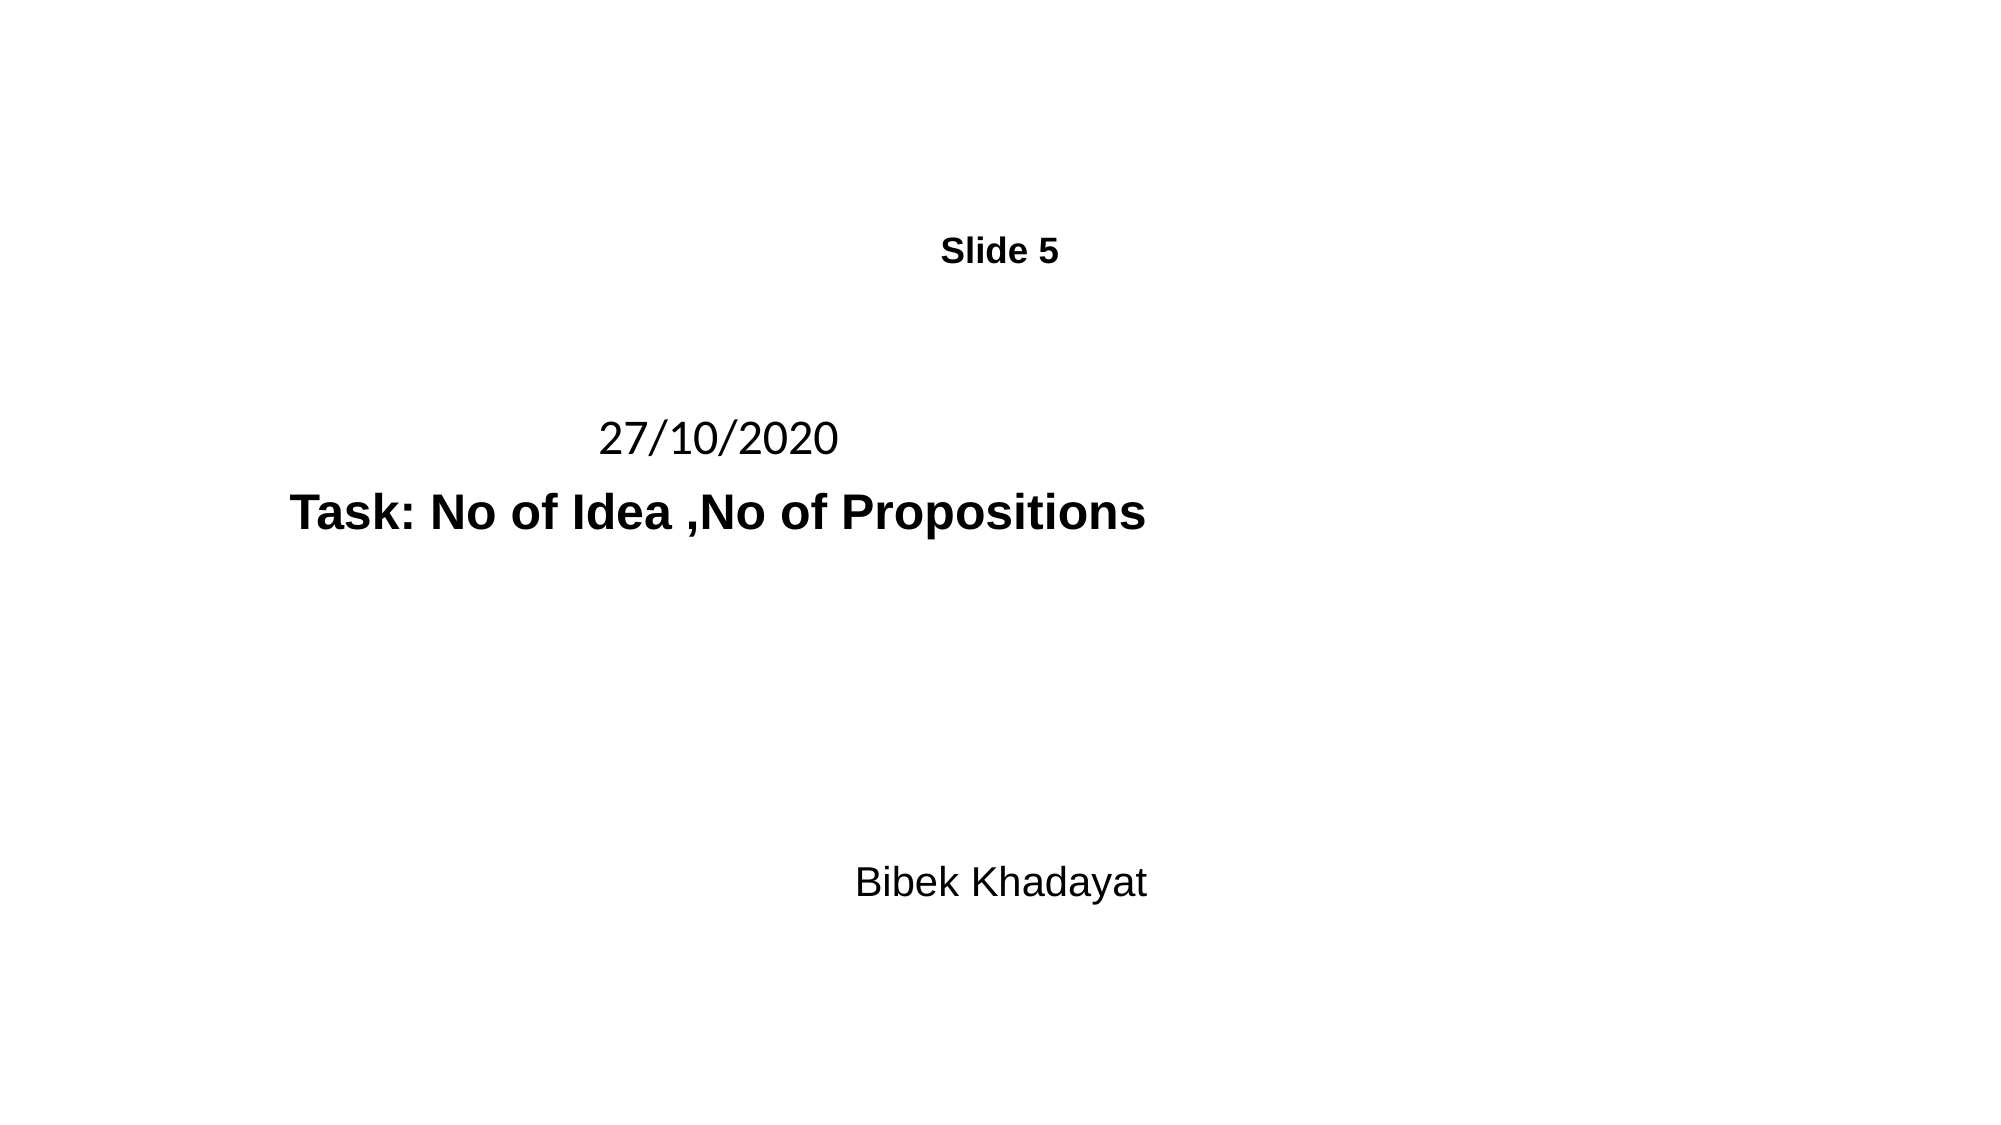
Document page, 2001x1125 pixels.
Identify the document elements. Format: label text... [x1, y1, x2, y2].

subtitle 27/10/2020 Task: No of Idea ,No of Propositions Bibek Khadayat [274, 404, 1775, 962]
title Slide 5 [249, 184, 1750, 323]
